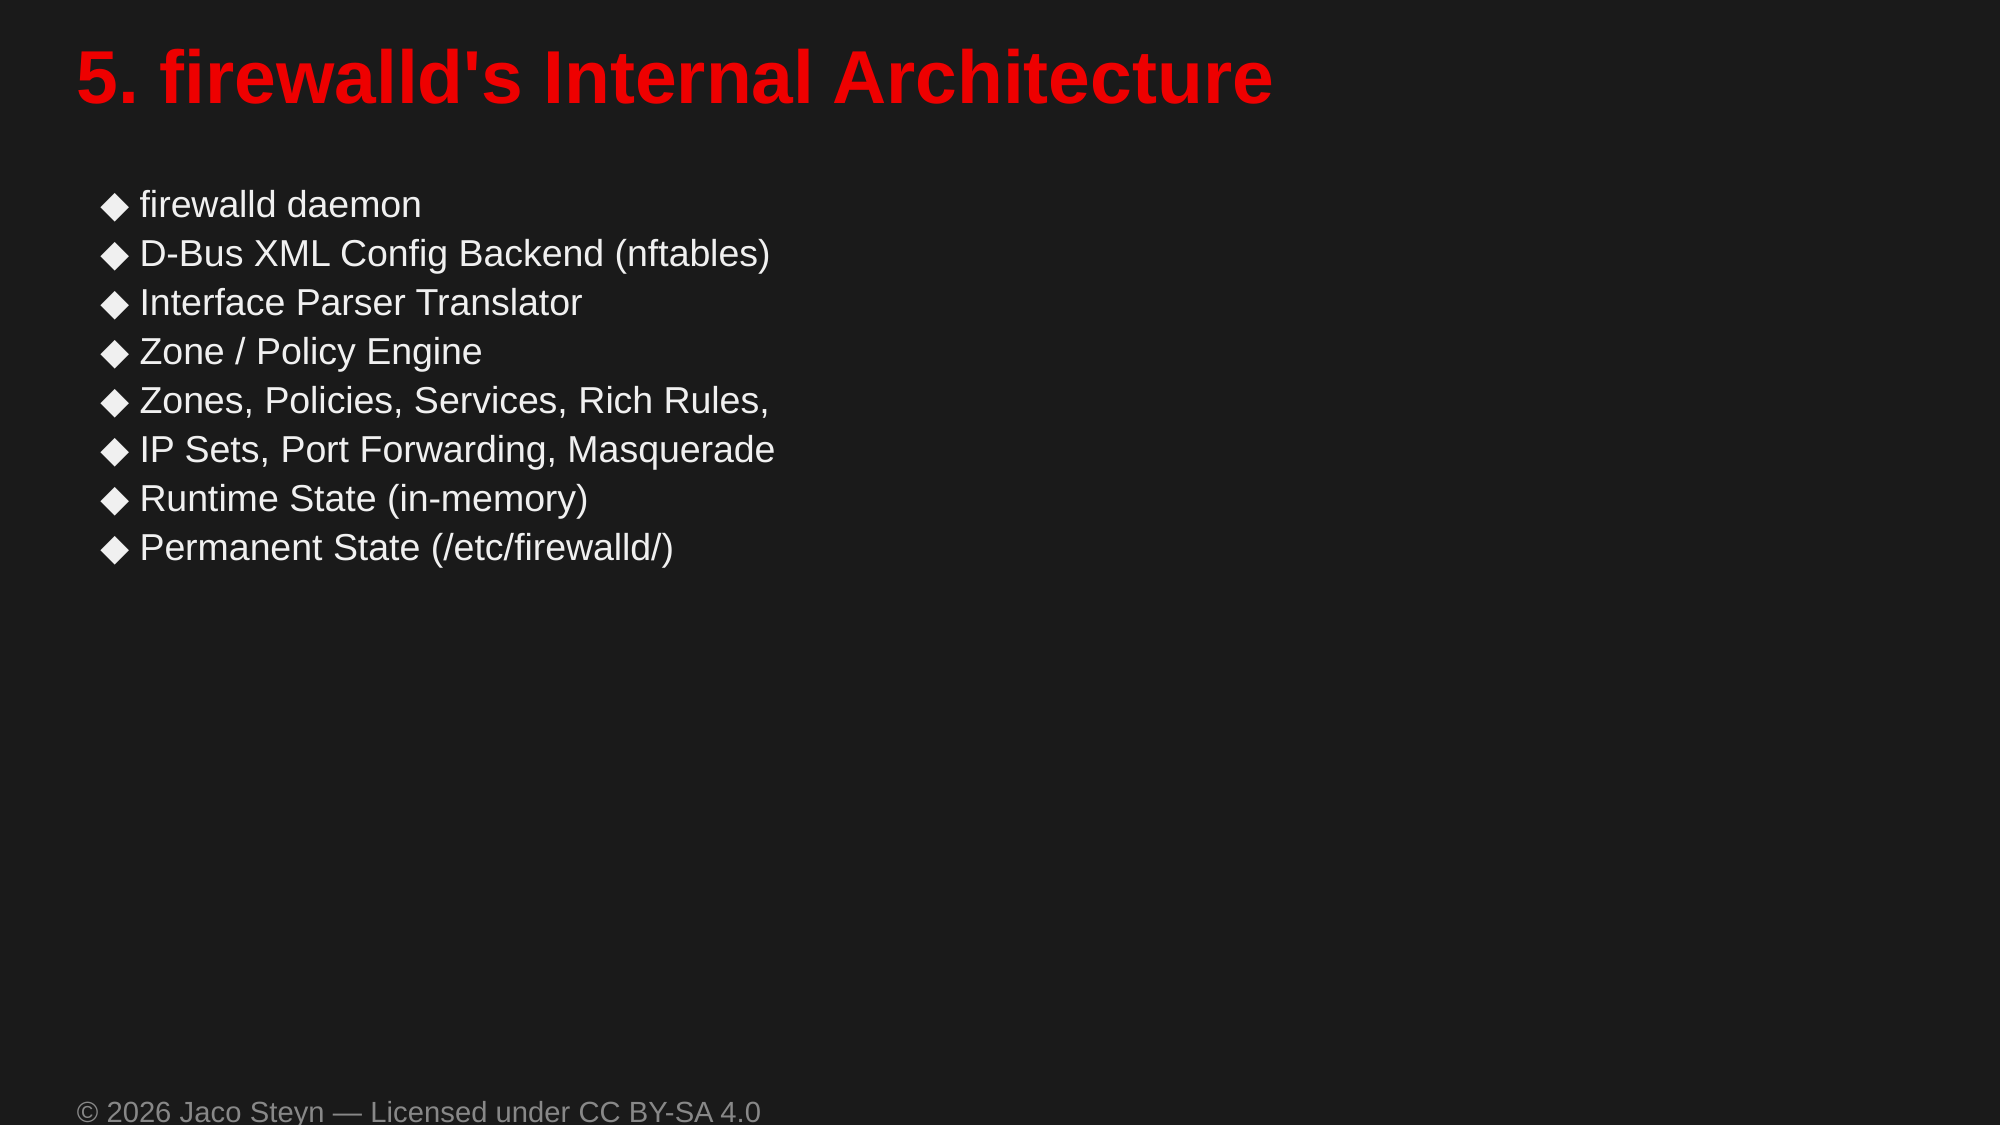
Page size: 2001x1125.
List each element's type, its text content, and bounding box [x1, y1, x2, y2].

text_box ◆ firewalld daemon ◆ D-Bus XML Config Backend (nftables) ◆ Interface Parser Translator ◆ Zone / Policy Engine ◆ Zones, Policies, Services, Rich Rules, ◆ IP Sets, Port Forwarding, Masquerade ◆ Runtime State (in-memory) ◆ Permanent State (/etc/firewalld/) [59, 171, 1942, 1083]
text_box © 2026 Jaco Steyn — Licensed under CC BY-SA 4.0 [59, 1083, 1942, 1120]
text_box 5. firewalld's Internal Architecture [59, 23, 1942, 154]
